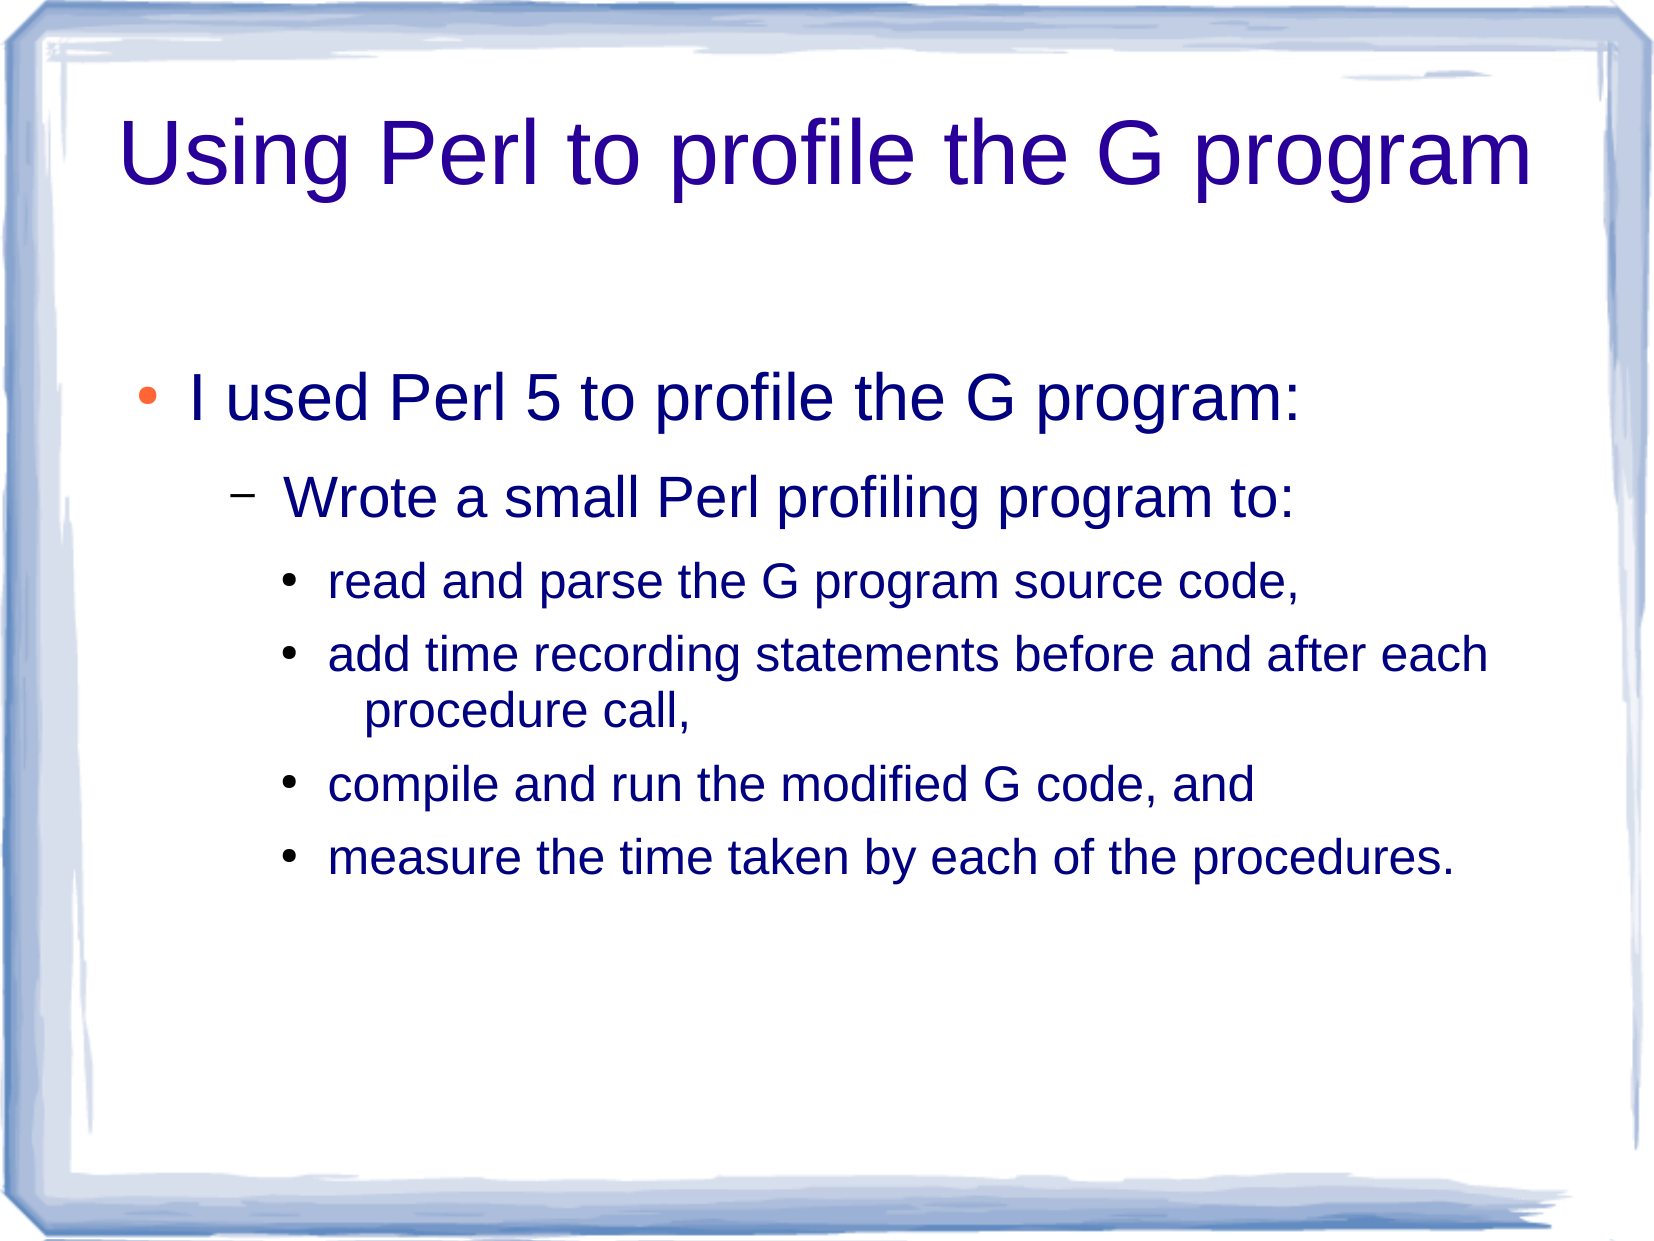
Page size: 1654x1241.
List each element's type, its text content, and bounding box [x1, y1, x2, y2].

list I used Perl 5 to profile the G program: Wrote a small Perl profiling program to: read and parse the G program source code, add time recording statements before and after each procedure call, compile and run the modified G code, and measure the time taken by each of the procedures. [118, 360, 1571, 1069]
title Using Perl to profile the G program [82, 49, 1571, 257]
picture [0, 0, 1654, 1241]
